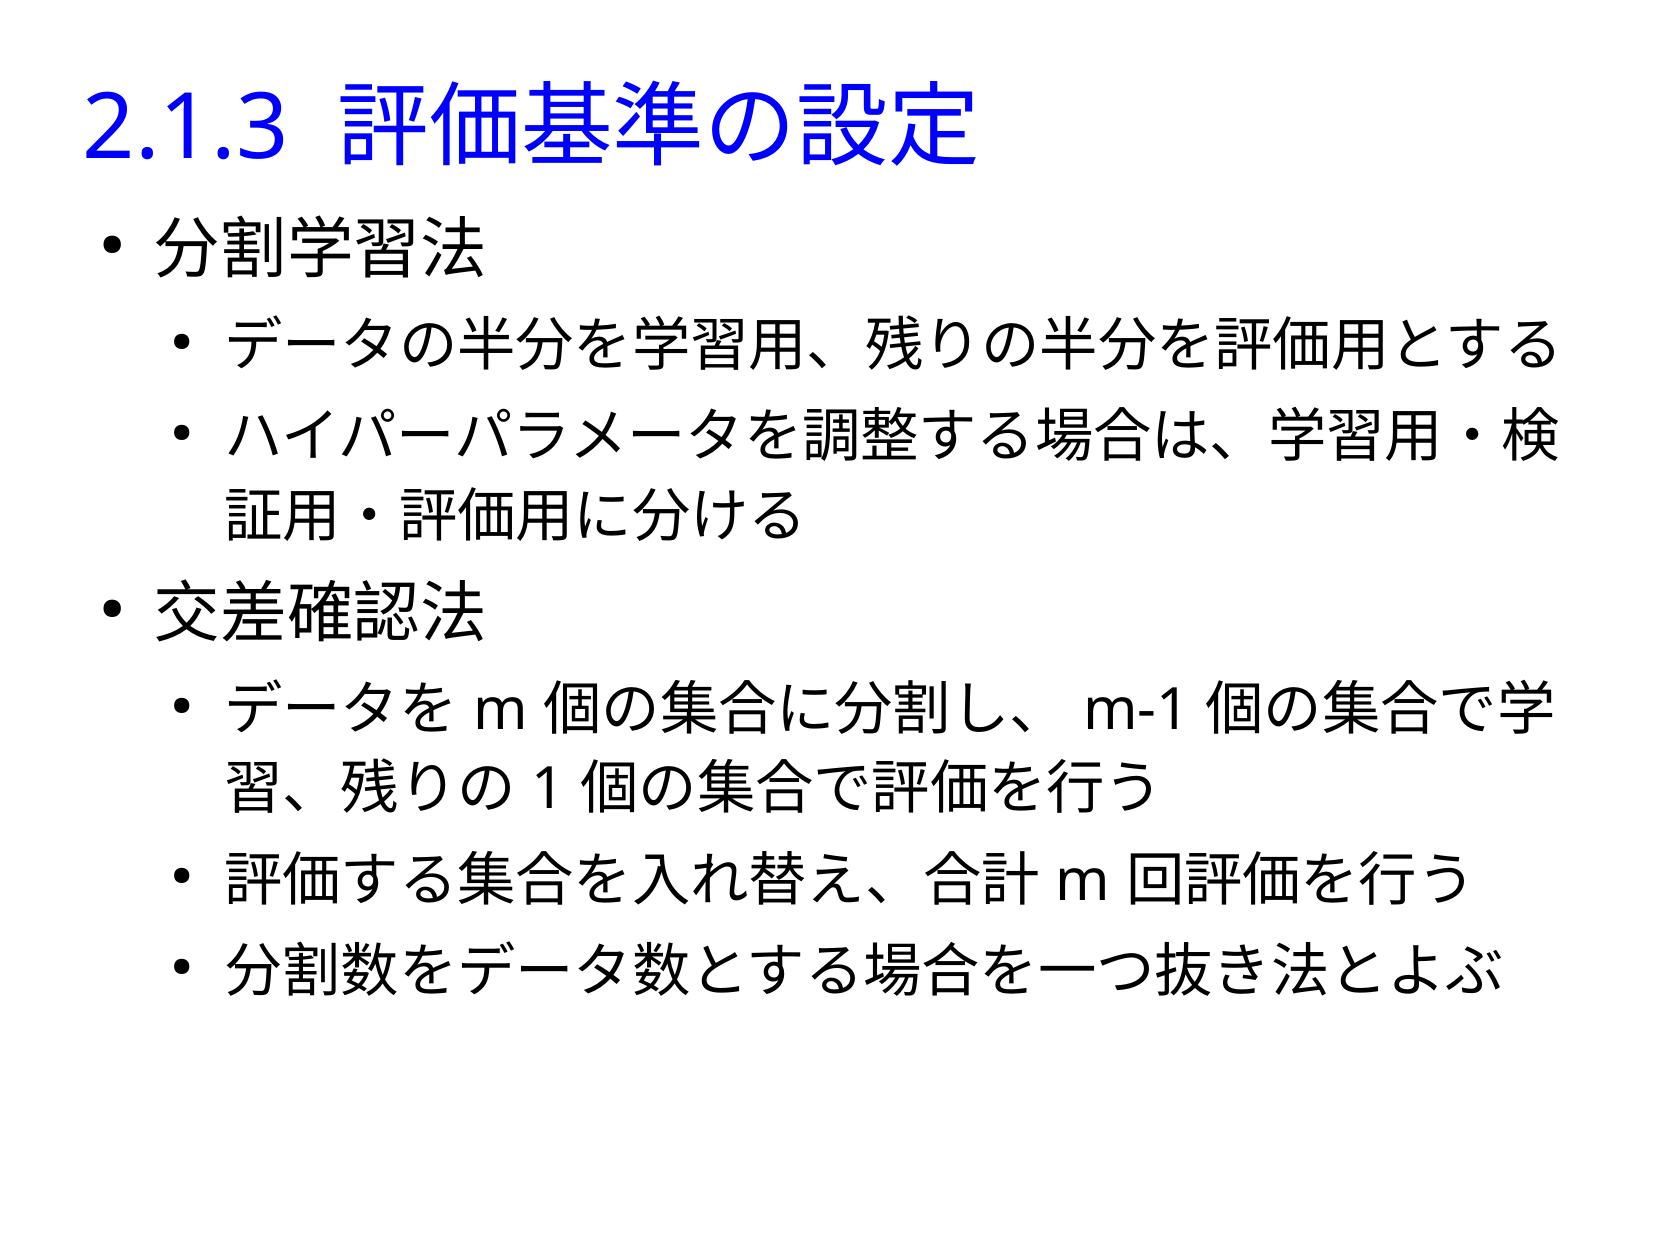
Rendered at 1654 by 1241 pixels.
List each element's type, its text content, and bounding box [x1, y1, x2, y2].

list 分割学習法 データの半分を学習用、残りの半分を評価用とする ハイパーパラメータを調整する場合は、学習用・検証用・評価用に分ける 交差確認法 データをm個の集合に分割し、m-1個の集合で学習、残りの1個の集合で評価を行う 評価する集合を入れ替え、合計m回評価を行う 分割数をデータ数とする場合を一つ抜き法とよぶ [82, 200, 1571, 1152]
title 2.1.3 評価基準の設定 [82, 49, 1571, 198]
